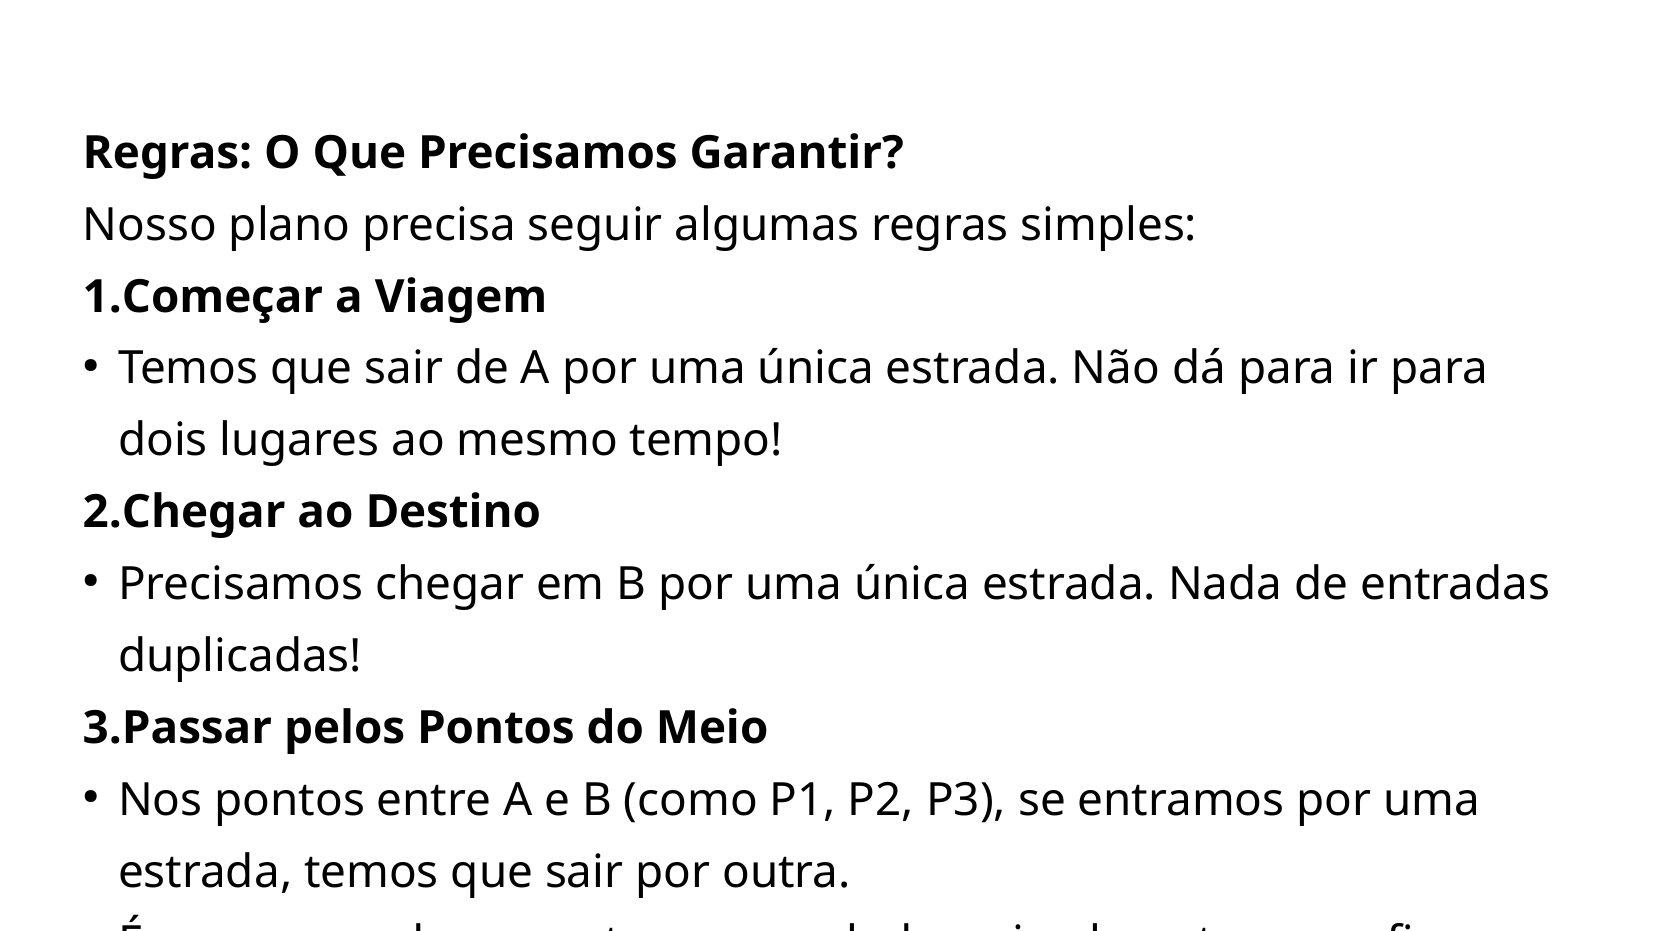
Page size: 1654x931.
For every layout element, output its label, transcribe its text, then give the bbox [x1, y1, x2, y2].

subtitle Regras: O Que Precisamos Garantir? Nosso plano precisa seguir algumas regras simples: Começar a Viagem Temos que sair de A por uma única estrada. Não dá para ir para dois lugares ao mesmo tempo! Chegar ao Destino Precisamos chegar em B por uma única estrada. Nada de entradas duplicadas! Passar pelos Pontos do Meio Nos pontos entre A e B (como P1, P2, P3), se entramos por uma estrada, temos que sair por outra. É como uma dança: entra por um lado, sai pelo outro, sem ficar parado. [82, 110, 1571, 821]
